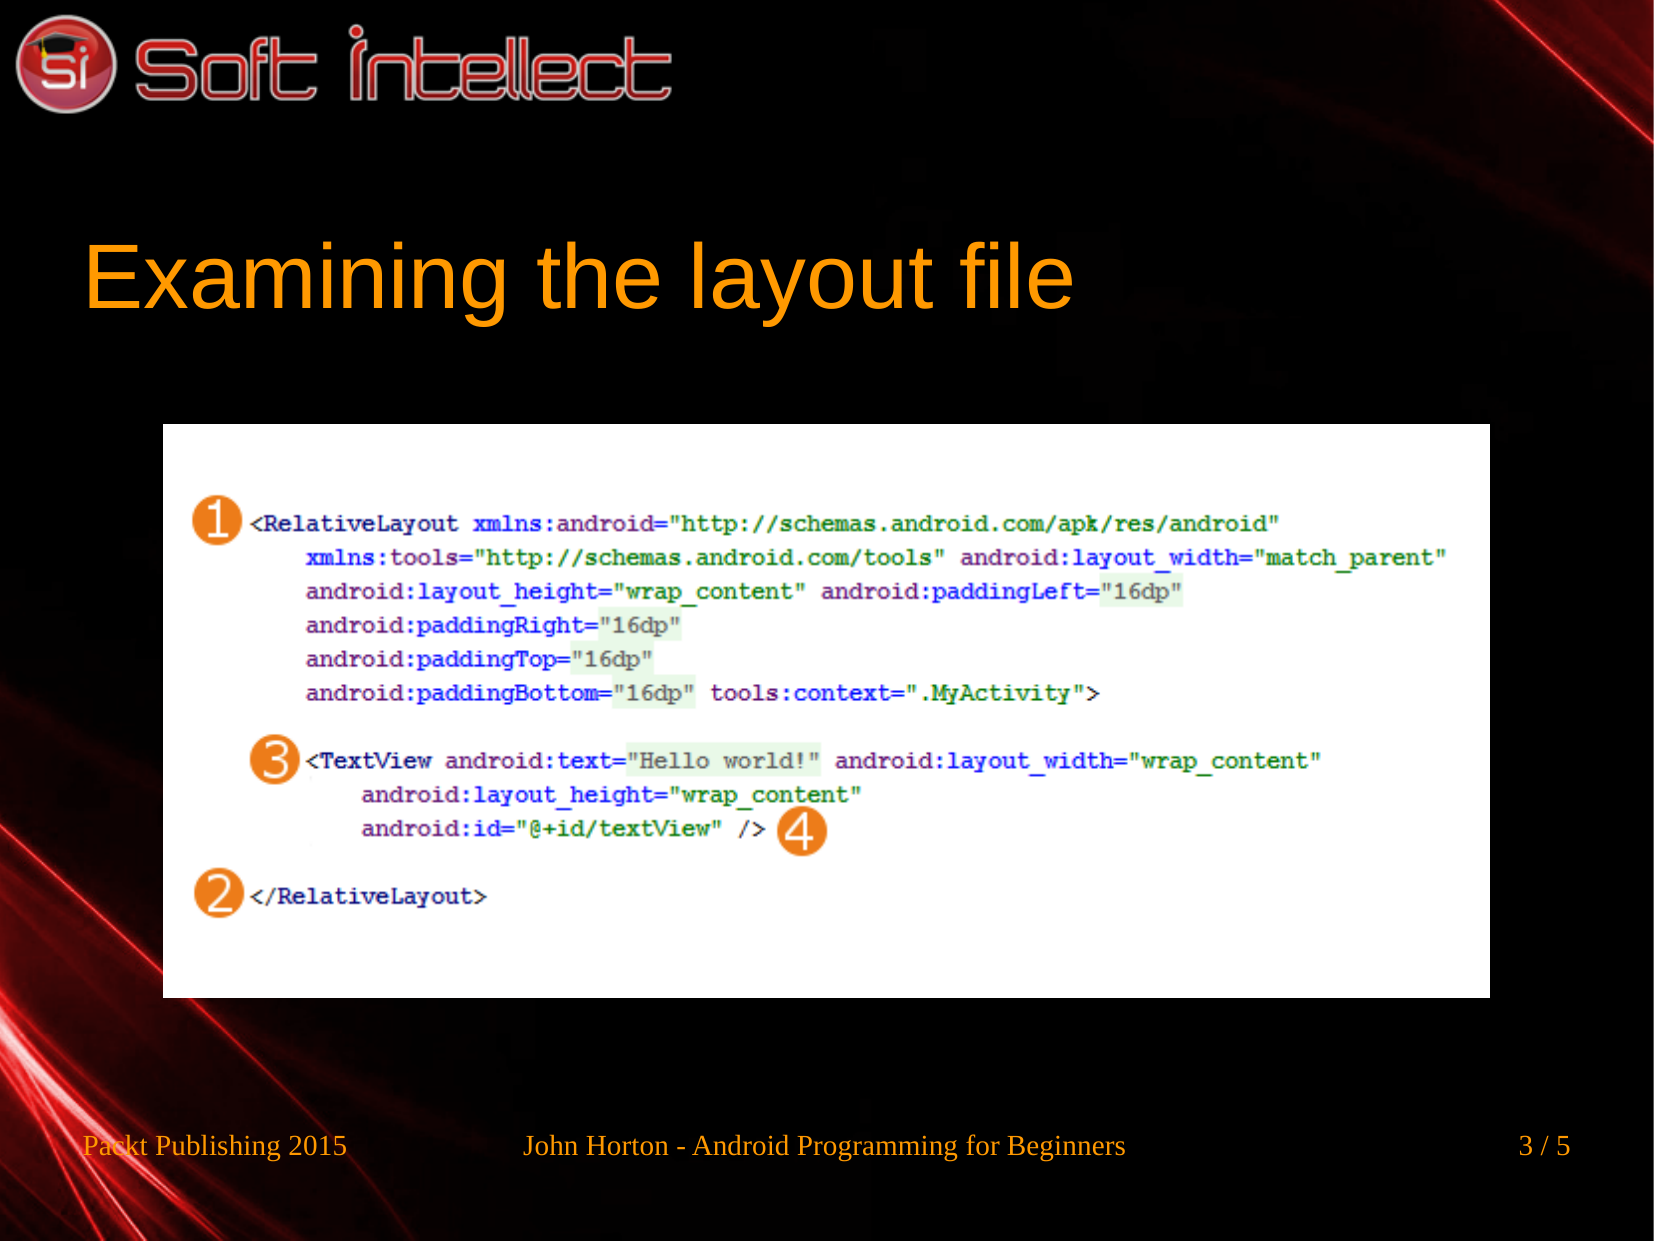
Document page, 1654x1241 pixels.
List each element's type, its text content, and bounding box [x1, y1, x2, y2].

picture [0, 0, 1654, 1241]
title Examining the layout file [82, 173, 1571, 381]
